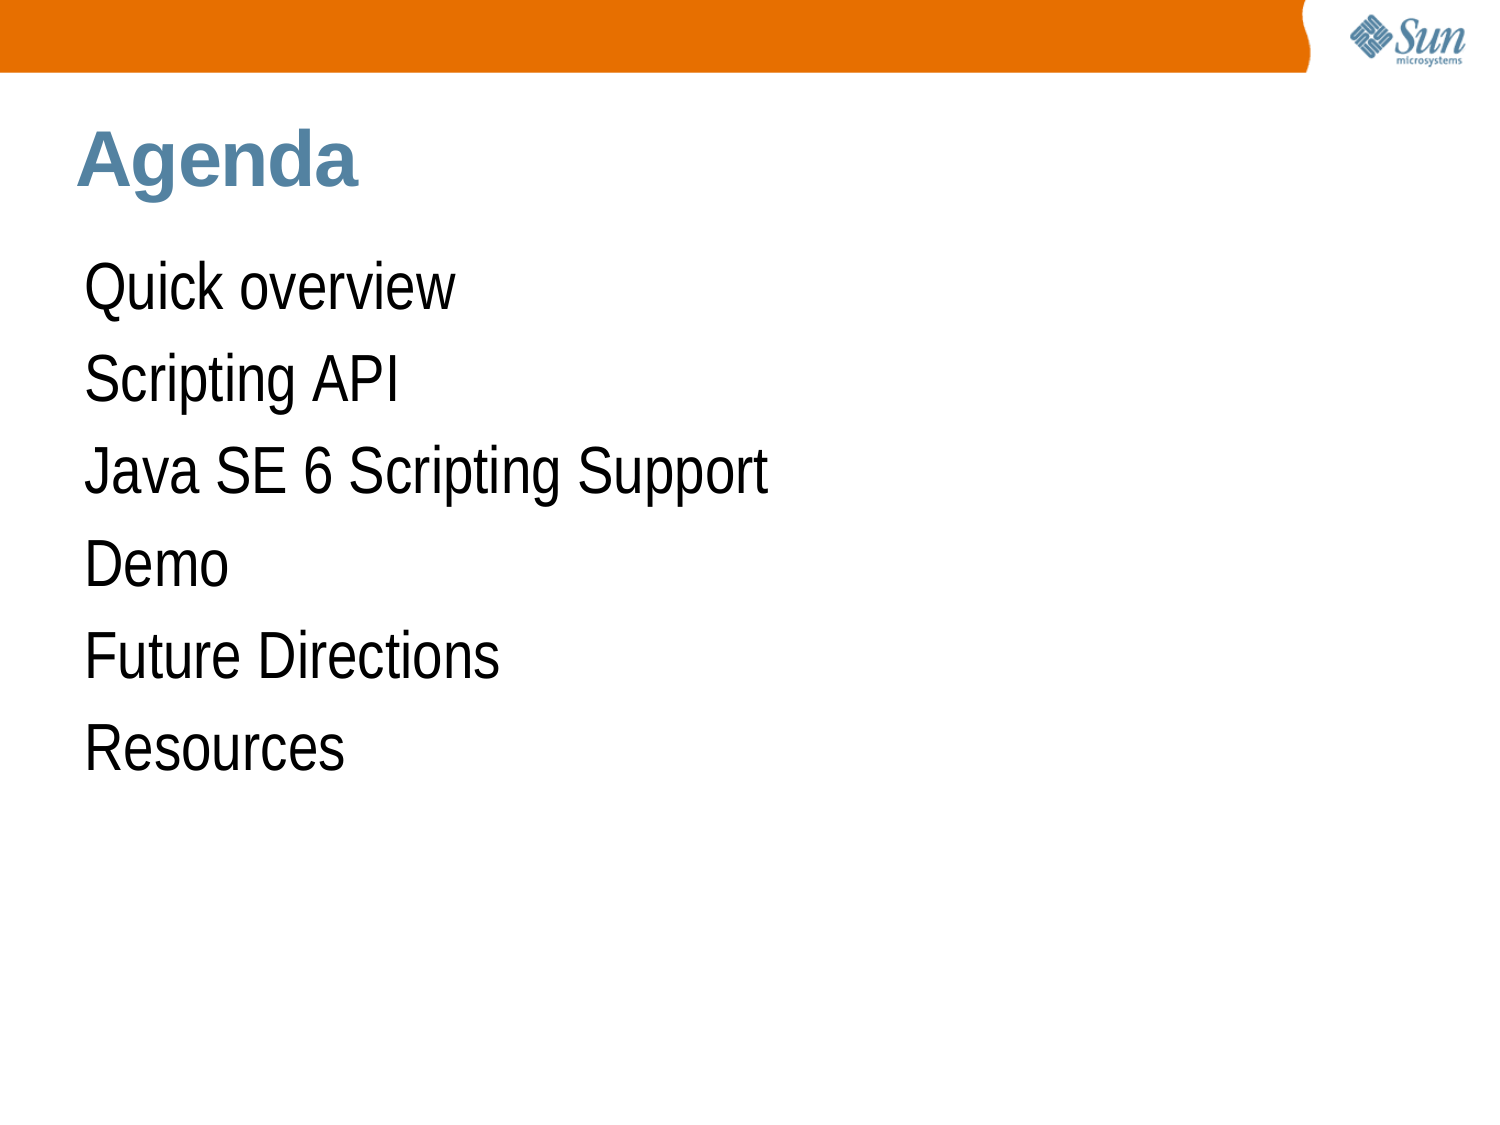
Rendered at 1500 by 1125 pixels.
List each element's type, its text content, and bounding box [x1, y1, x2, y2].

picture [0, 0, 1500, 75]
title Agenda [75, 122, 1438, 228]
list Quick overview Scripting API Java SE 6 Scripting Support Demo Future Directions Resources [64, 257, 1402, 1017]
